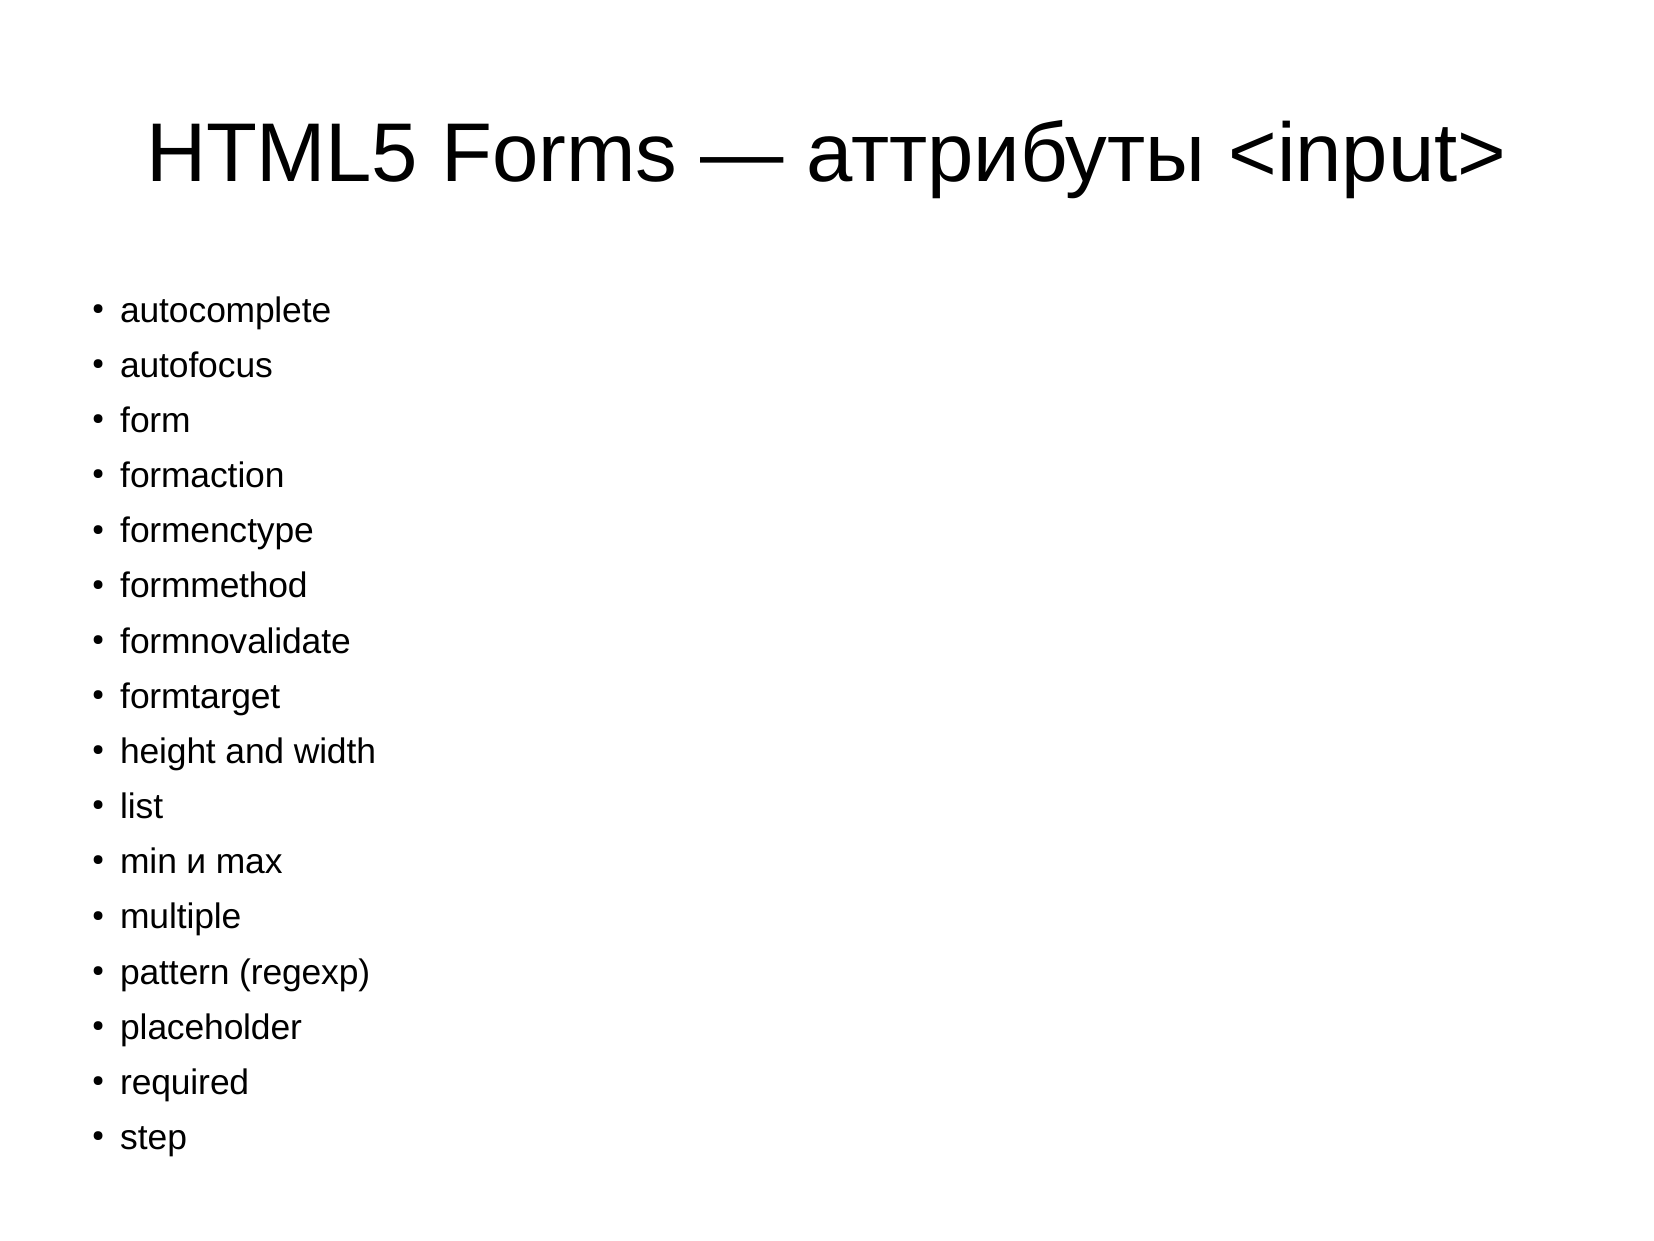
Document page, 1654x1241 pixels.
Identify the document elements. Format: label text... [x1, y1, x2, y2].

list autocomplete autofocus form formaction formenctype formmethod formnovalidate formtarget height and width list min и max multiple pattern (regexp) placeholder required step [82, 290, 1571, 1170]
title HTML5 Forms — аттрибуты <input> [82, 49, 1571, 257]
